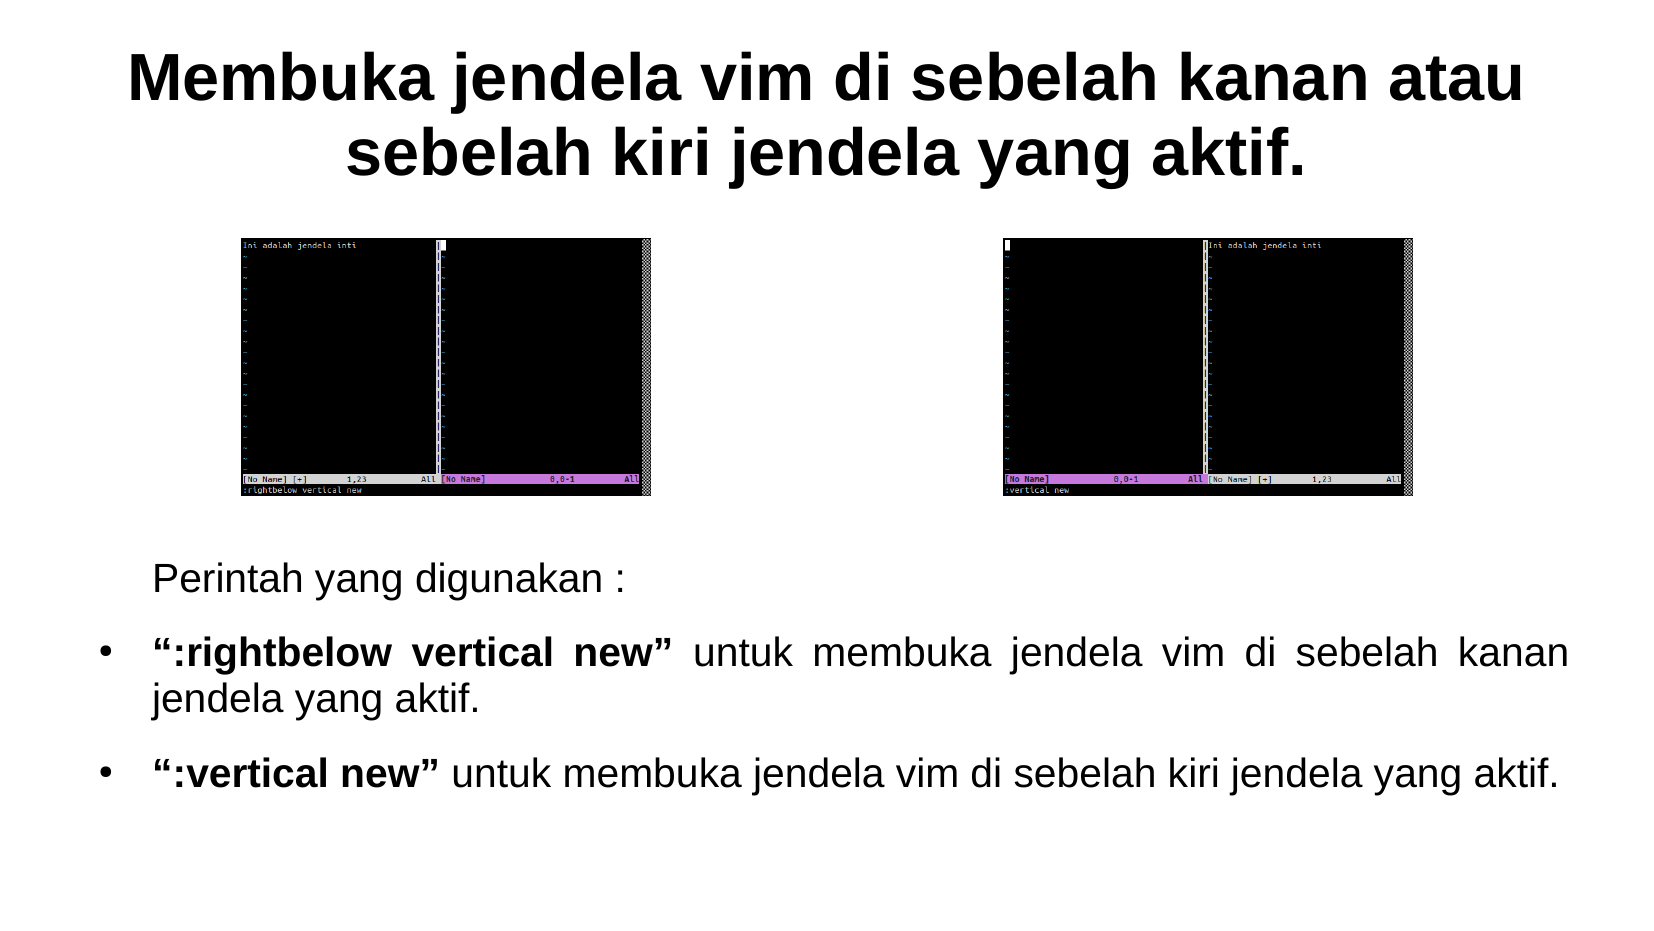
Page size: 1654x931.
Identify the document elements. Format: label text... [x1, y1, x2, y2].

title Membuka jendela vim di sebelah kanan atau sebelah kiri jendela yang aktif. [82, 37, 1571, 193]
list Perintah yang digunakan : “:rightbelow vertical new” untuk membuka jendela vim di sebelah kanan jendela yang aktif. “:vertical new” untuk membuka jendela vim di sebelah kiri jendela yang aktif. [82, 555, 1571, 813]
picture [241, 238, 651, 496]
picture [1003, 238, 1413, 496]
